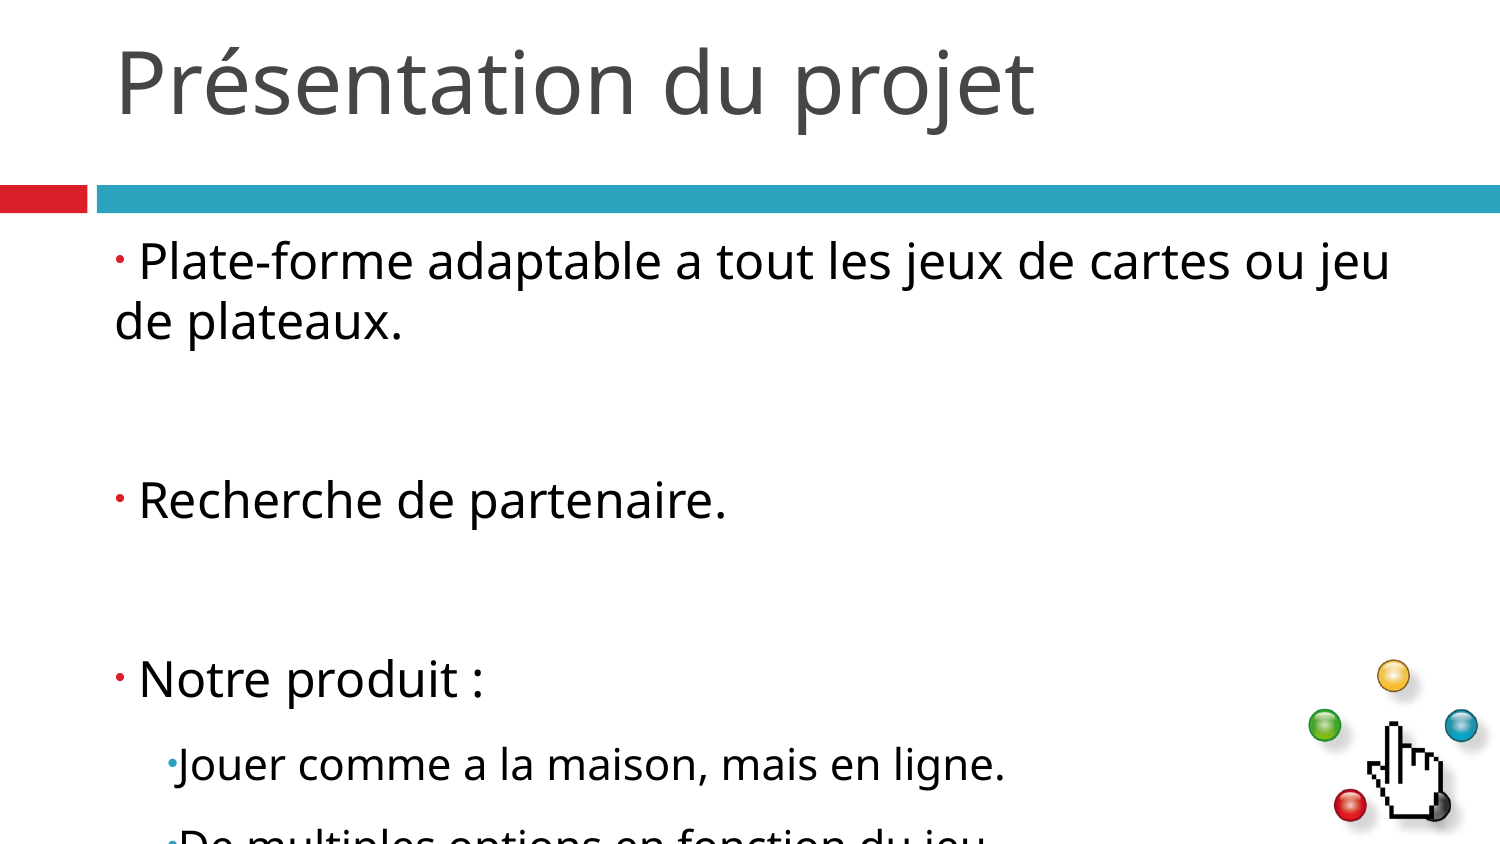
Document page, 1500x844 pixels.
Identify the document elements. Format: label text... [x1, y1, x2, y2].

list Plate-forme adaptable a tout les jeux de cartes ou jeu de plateaux. Recherche de partenaire. Notre produit : Jouer comme a la maison, mais en ligne. De multiples options en fonction du jeu. [99, 221, 1447, 812]
title Présentation du projet [99, 19, 1438, 185]
picture [1307, 658, 1500, 844]
